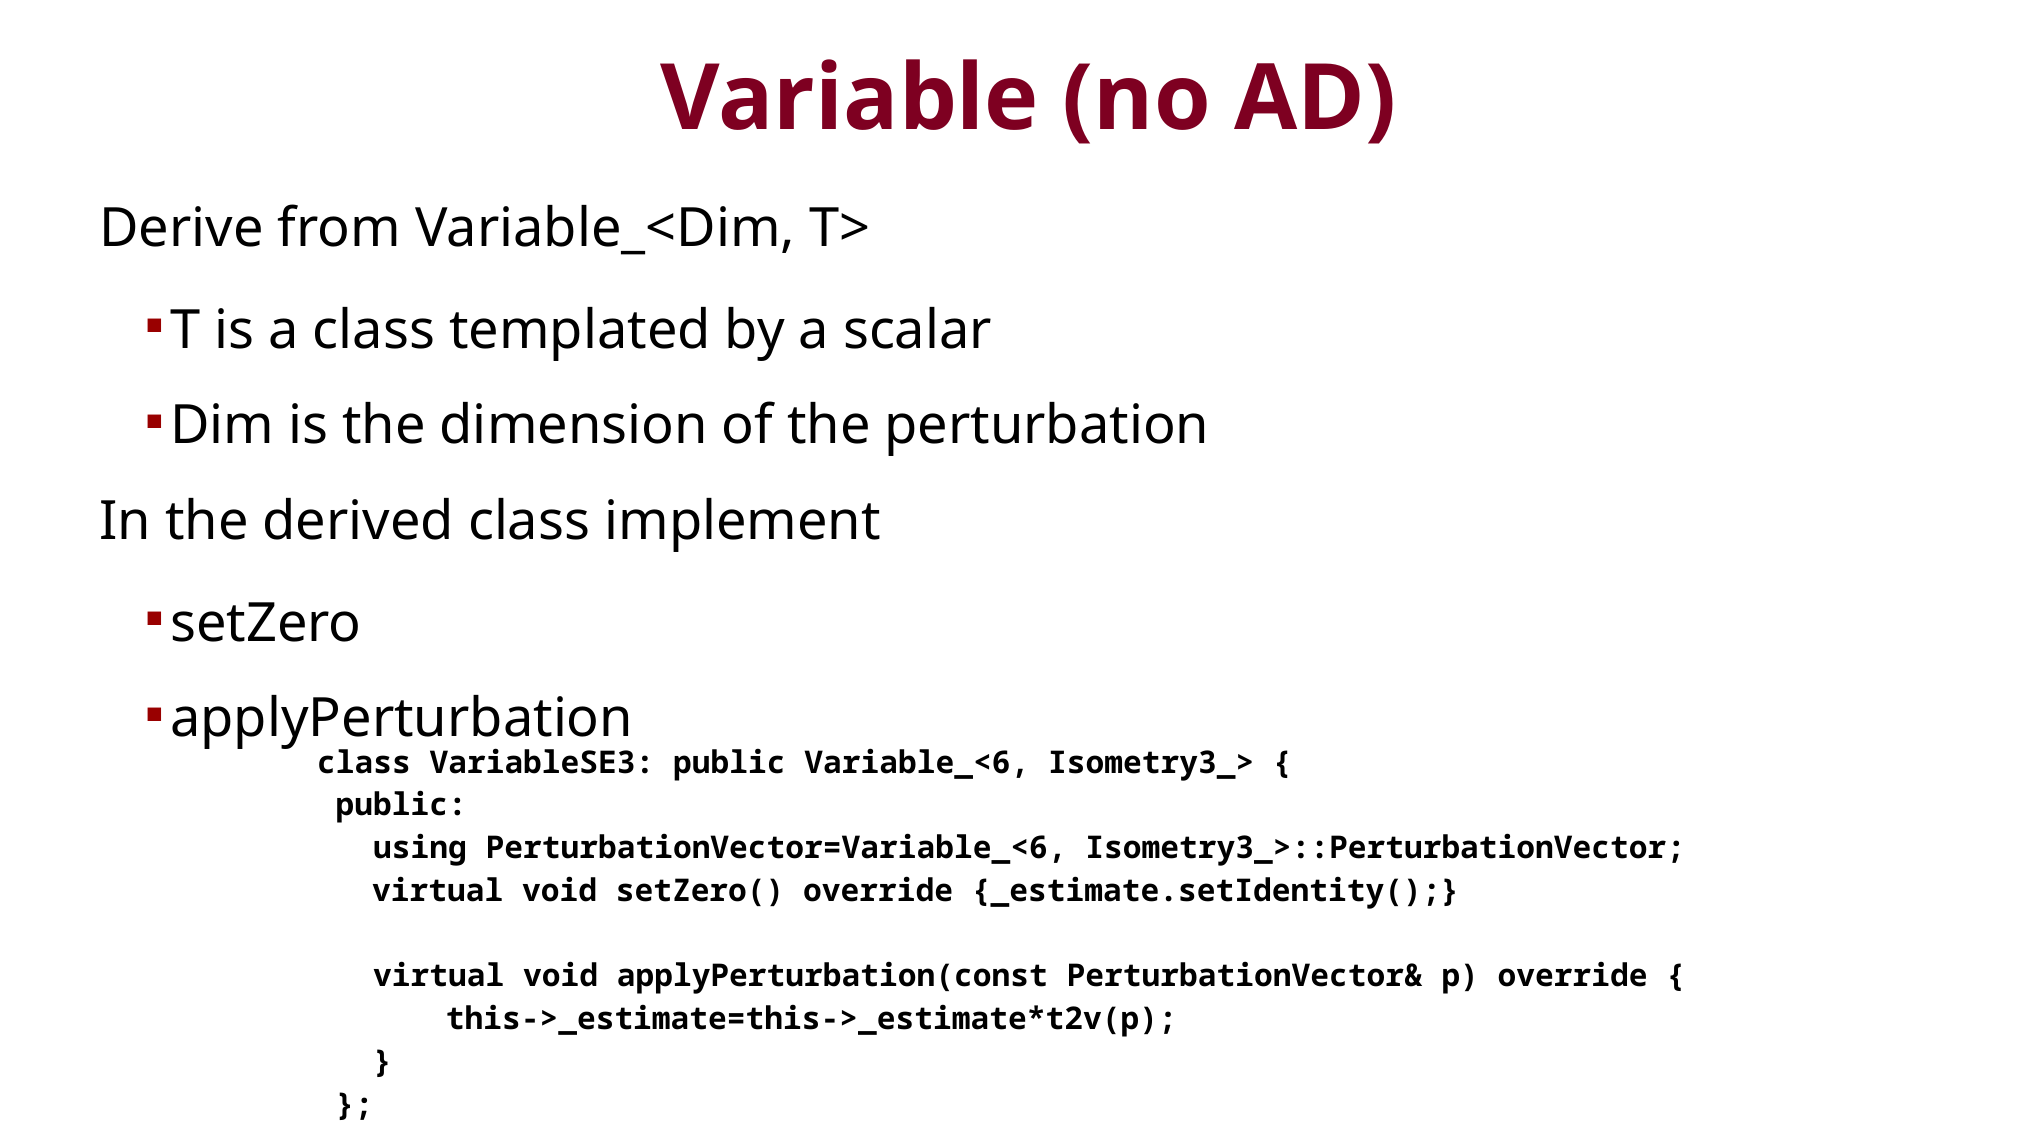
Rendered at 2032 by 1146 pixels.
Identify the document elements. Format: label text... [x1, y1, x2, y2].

title Variable (no AD) [37, 10, 2020, 178]
text_box class VariableSE3: public Variable_<6, Isometry3_> { public: using PerturbationVector=Variable_<6, Isometry3_>::PerturbationVector; virtual void setZero() override {_estimate.setIdentity();} virtual void applyPerturbation(const PerturbationVector& p) override { this->_estimate=this->_estimate*t2v(p); } }; [283, 732, 1961, 1123]
list Derive from Variable_<Dim, T> T is a class templated by a scalar Dim is the dimension of the perturbation In the derived class implement setZero applyPerturbation [59, 188, 1985, 1111]
